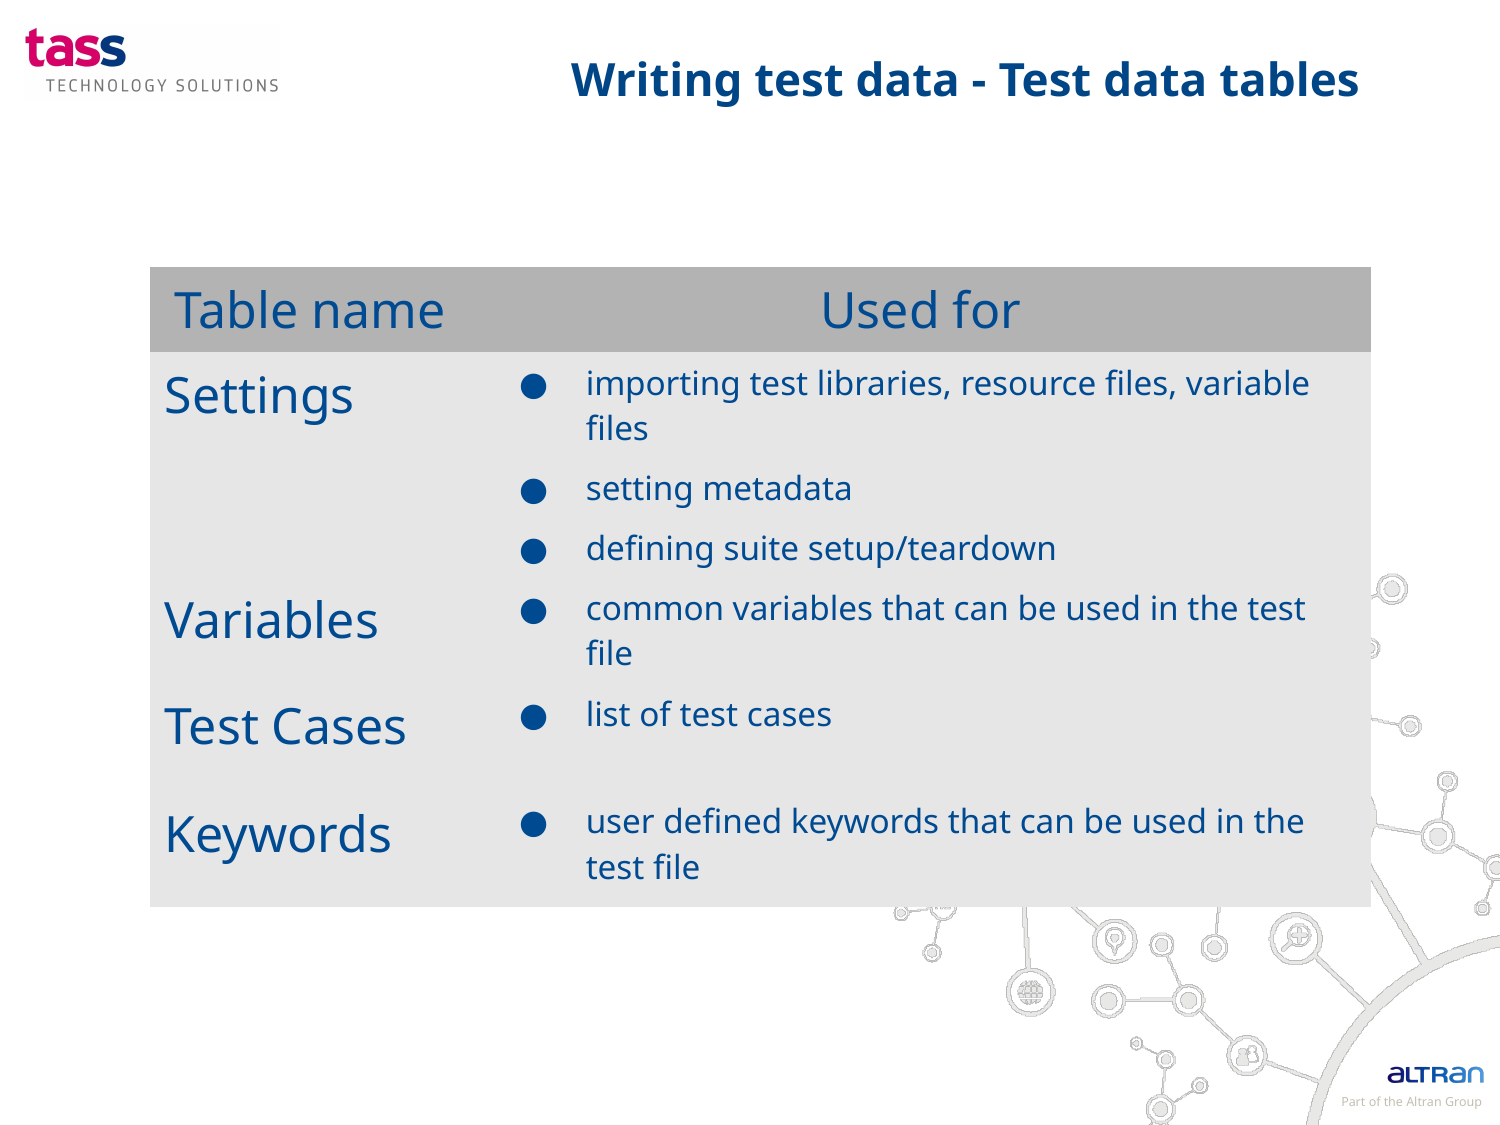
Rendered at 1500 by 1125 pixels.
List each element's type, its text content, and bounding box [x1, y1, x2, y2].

table_cell importing test libraries, resource files, variable files setting metadata defining suite setup/teardown [471, 352, 1371, 577]
title Writing test data - Test data tables [336, 30, 1375, 126]
table_cell Keywords [150, 791, 471, 907]
table_header Table name [150, 267, 471, 352]
table_cell user defined keywords that can be used in the test file [471, 791, 1371, 907]
table_cell Test Cases [150, 683, 471, 791]
table_cell Settings [150, 352, 471, 577]
table_header Used for [471, 267, 1371, 352]
picture [24, 24, 280, 102]
table_cell list of test cases [471, 683, 1371, 791]
picture [1385, 1064, 1485, 1087]
table_cell common variables that can be used in the test file [471, 577, 1371, 683]
table_cell Variables [150, 577, 471, 683]
